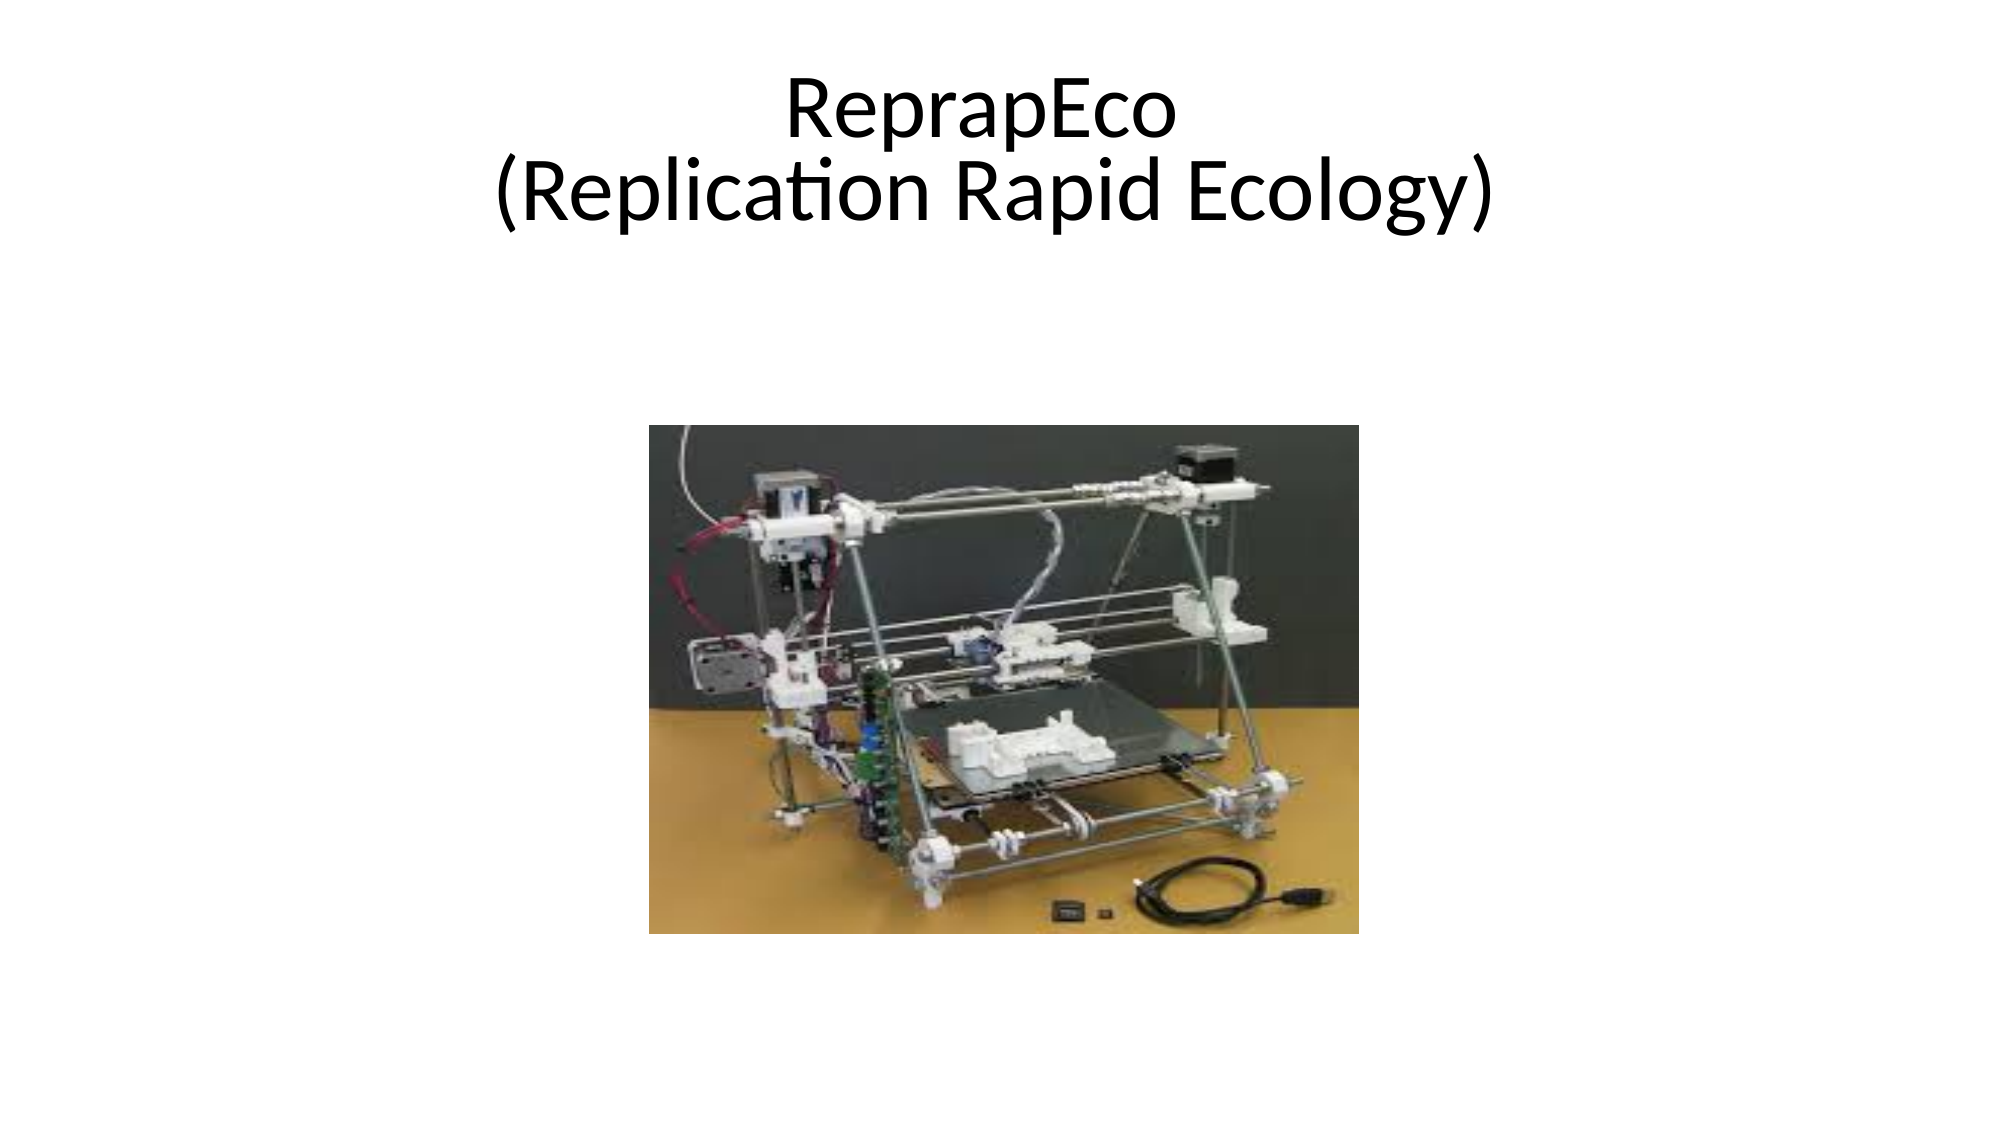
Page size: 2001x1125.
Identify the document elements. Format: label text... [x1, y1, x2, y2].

title ReprapEco (Replication Rapid Ecology) [99, 45, 1900, 264]
subtitle [99, 264, 1900, 1006]
picture [649, 425, 1359, 934]
